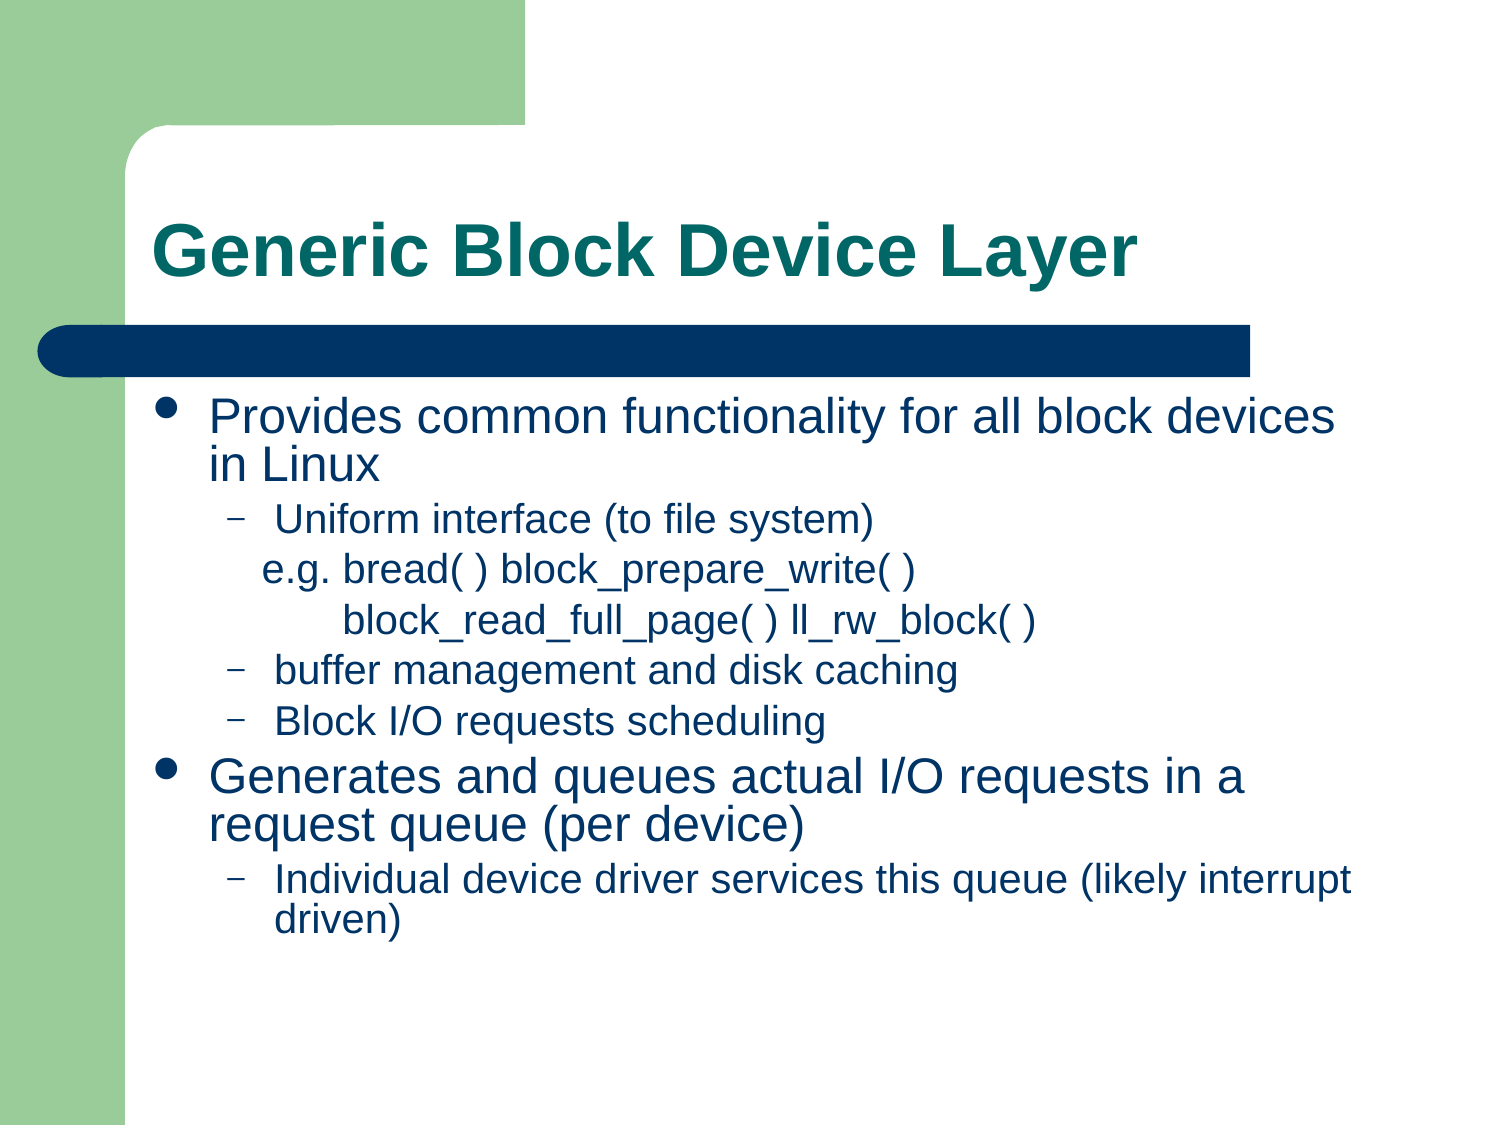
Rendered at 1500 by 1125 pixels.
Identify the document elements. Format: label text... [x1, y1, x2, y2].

title Generic Block Device Layer [136, 136, 1414, 301]
list Provides common functionality for all block devices in Linux Uniform interface (to file system) e.g. bread( ) block_prepare_write( ) block_read_full_page( ) ll_rw_block( ) buffer management and disk caching Block I/O requests scheduling Generates and queues actual I/O requests in a request queue (per device) Individual device driver services this queue (likely interrupt driven) [137, 387, 1400, 999]
